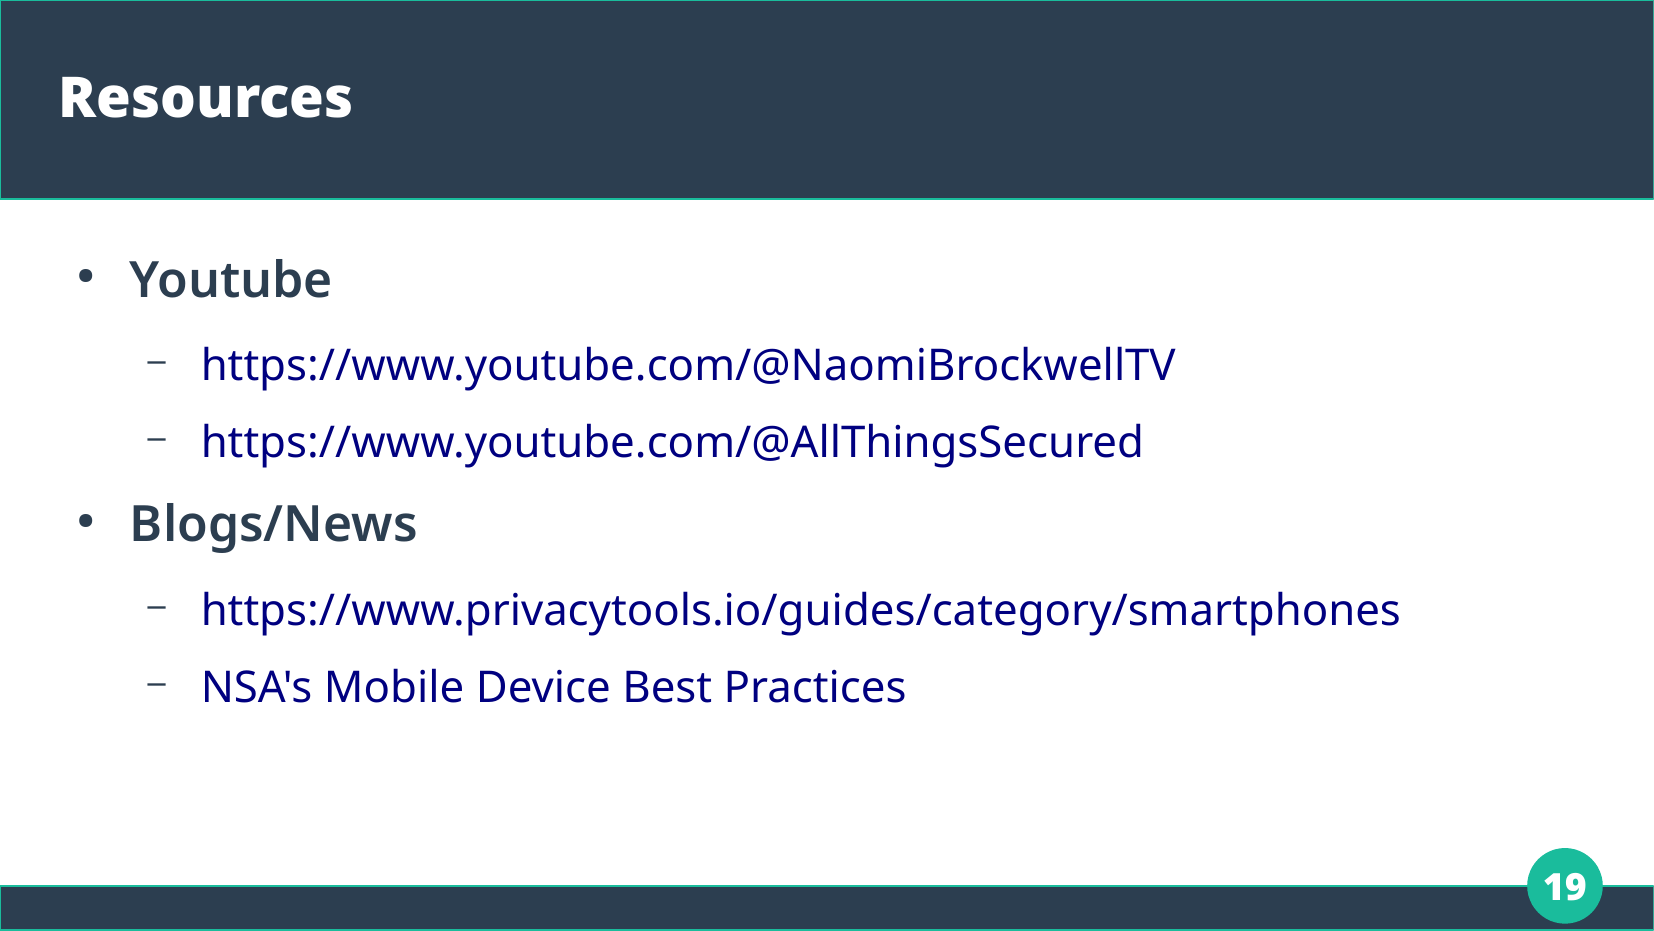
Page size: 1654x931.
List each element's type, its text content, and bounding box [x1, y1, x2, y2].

list Youtube https://www.youtube.com/@NaomiBrockwellTV https://www.youtube.com/@AllThingsSecured Blogs/News https://www.privacytools.io/guides/category/smartphones NSA's Mobile Device Best Practices [59, 243, 1595, 864]
title Resources [59, 37, 1595, 155]
